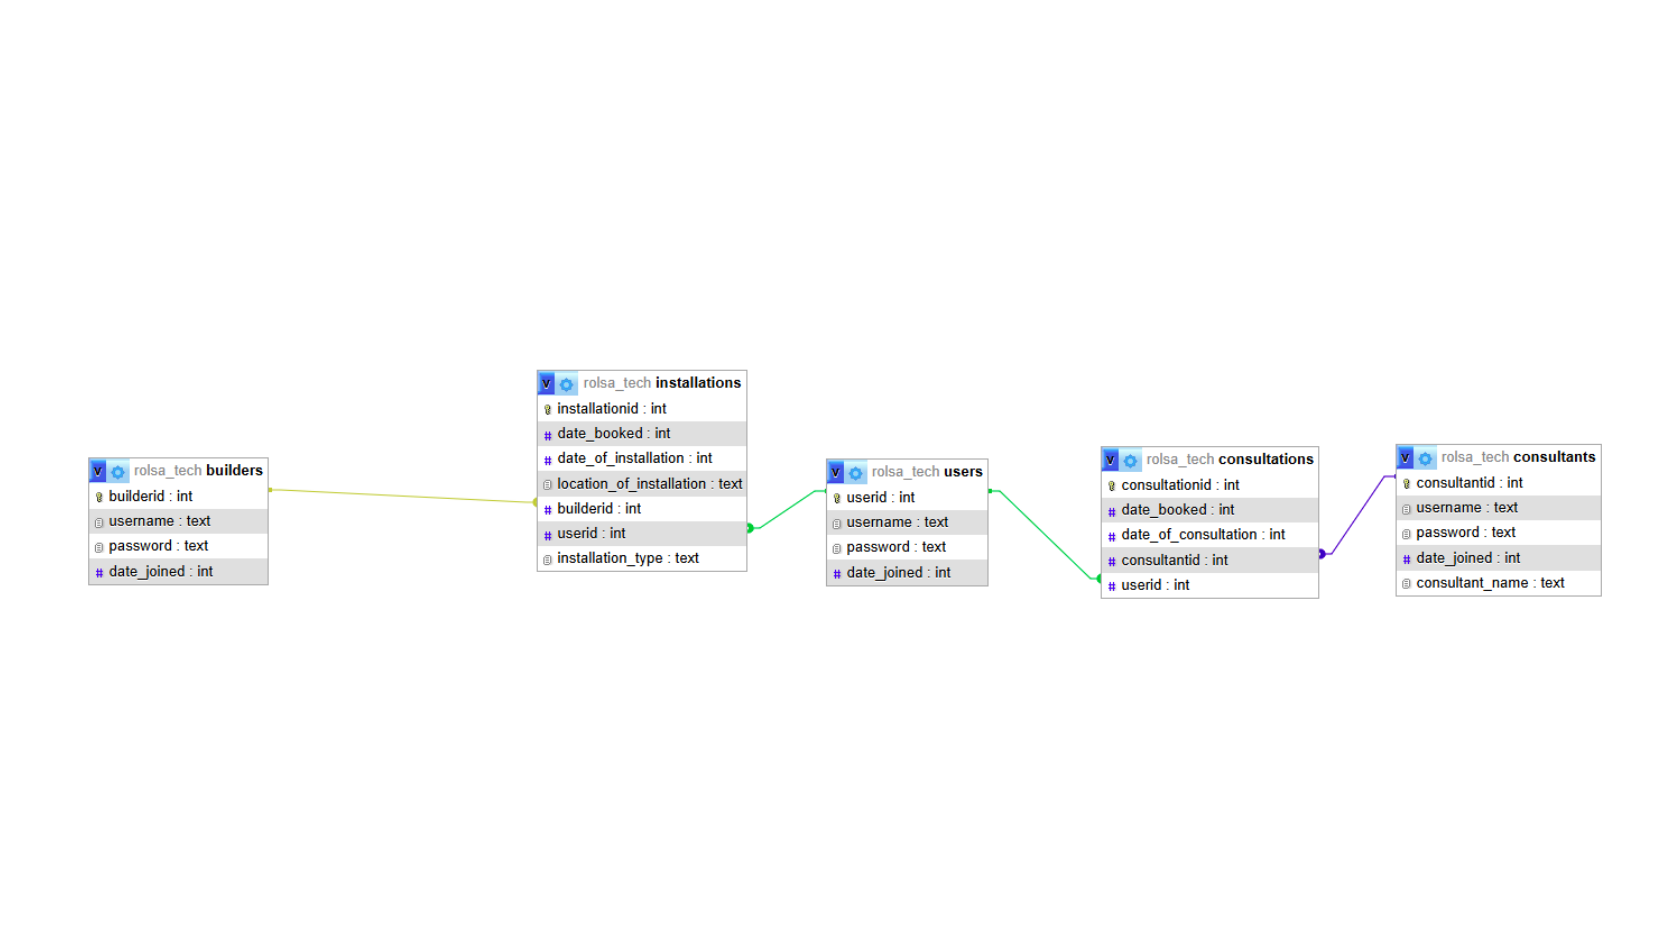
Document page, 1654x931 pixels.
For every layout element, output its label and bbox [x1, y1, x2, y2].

picture [3, 180, 1654, 755]
